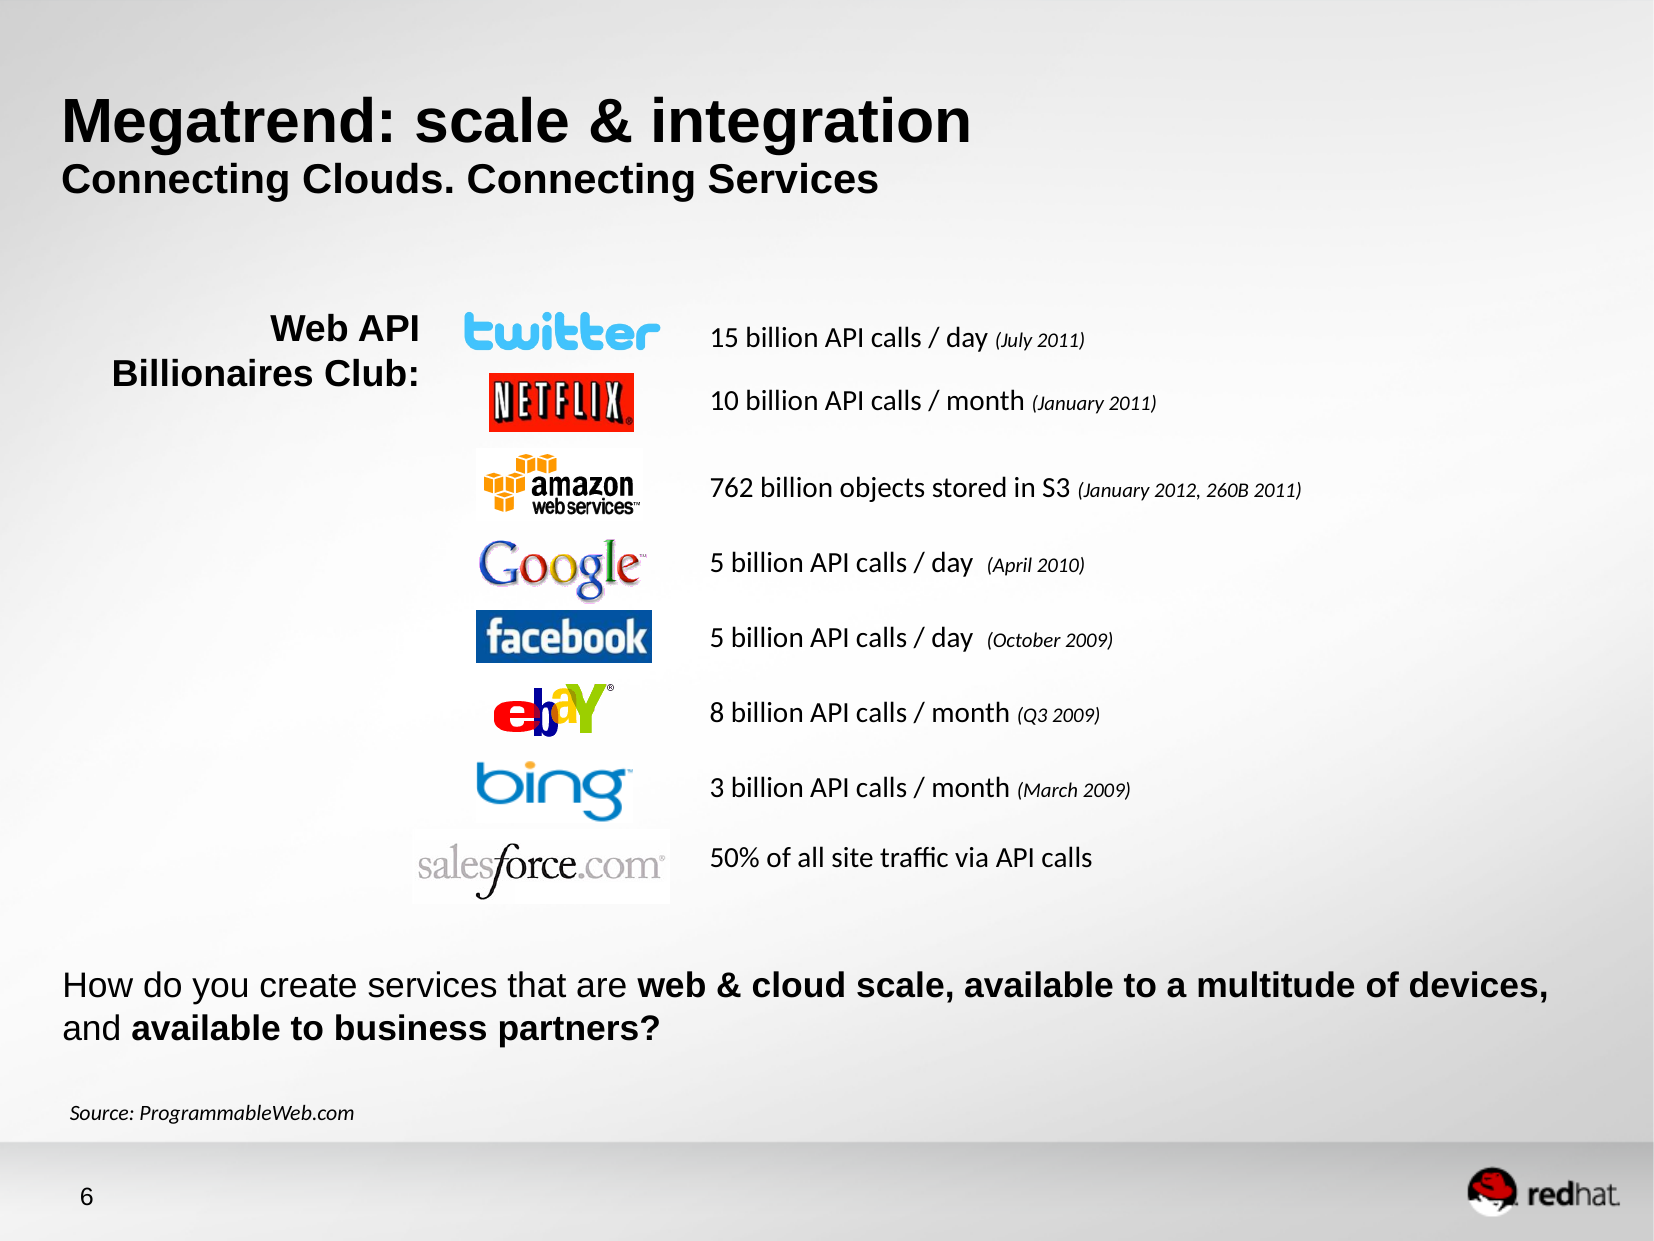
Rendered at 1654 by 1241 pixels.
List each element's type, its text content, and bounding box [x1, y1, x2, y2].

text_box 50% of all site traffic via API calls [693, 830, 1269, 882]
text_box <number> [65, 1172, 452, 1239]
picture [0, 0, 1654, 1241]
text_box How do you create services that are web & cloud scale, available to a multitude of devices, and available to business partners? [62, 958, 1648, 1056]
text_box 8 billion API calls / month (Q3 2009) [693, 685, 1402, 737]
text_box 5 billion API calls / day (April 2010) [693, 535, 1402, 587]
text_box Megatrend: scale & integration Connecting Clouds. Connecting Services [61, 95, 1577, 192]
text_box 3 billion API calls / month (March 2009) [693, 760, 1402, 812]
text_box Web API Billionaires Club: [7, 300, 421, 526]
text_box 762 billion objects stored in S3 (January 2012, 260B 2011) [693, 460, 1402, 512]
text_box Source: ProgrammableWeb.com [53, 1090, 403, 1134]
text_box 5 billion API calls / day (October 2009) [693, 610, 1402, 662]
text_box 15 billion API calls / day (July 2011) [693, 310, 1402, 362]
text_box 10 billion API calls / month (January 2011) [693, 373, 1402, 425]
